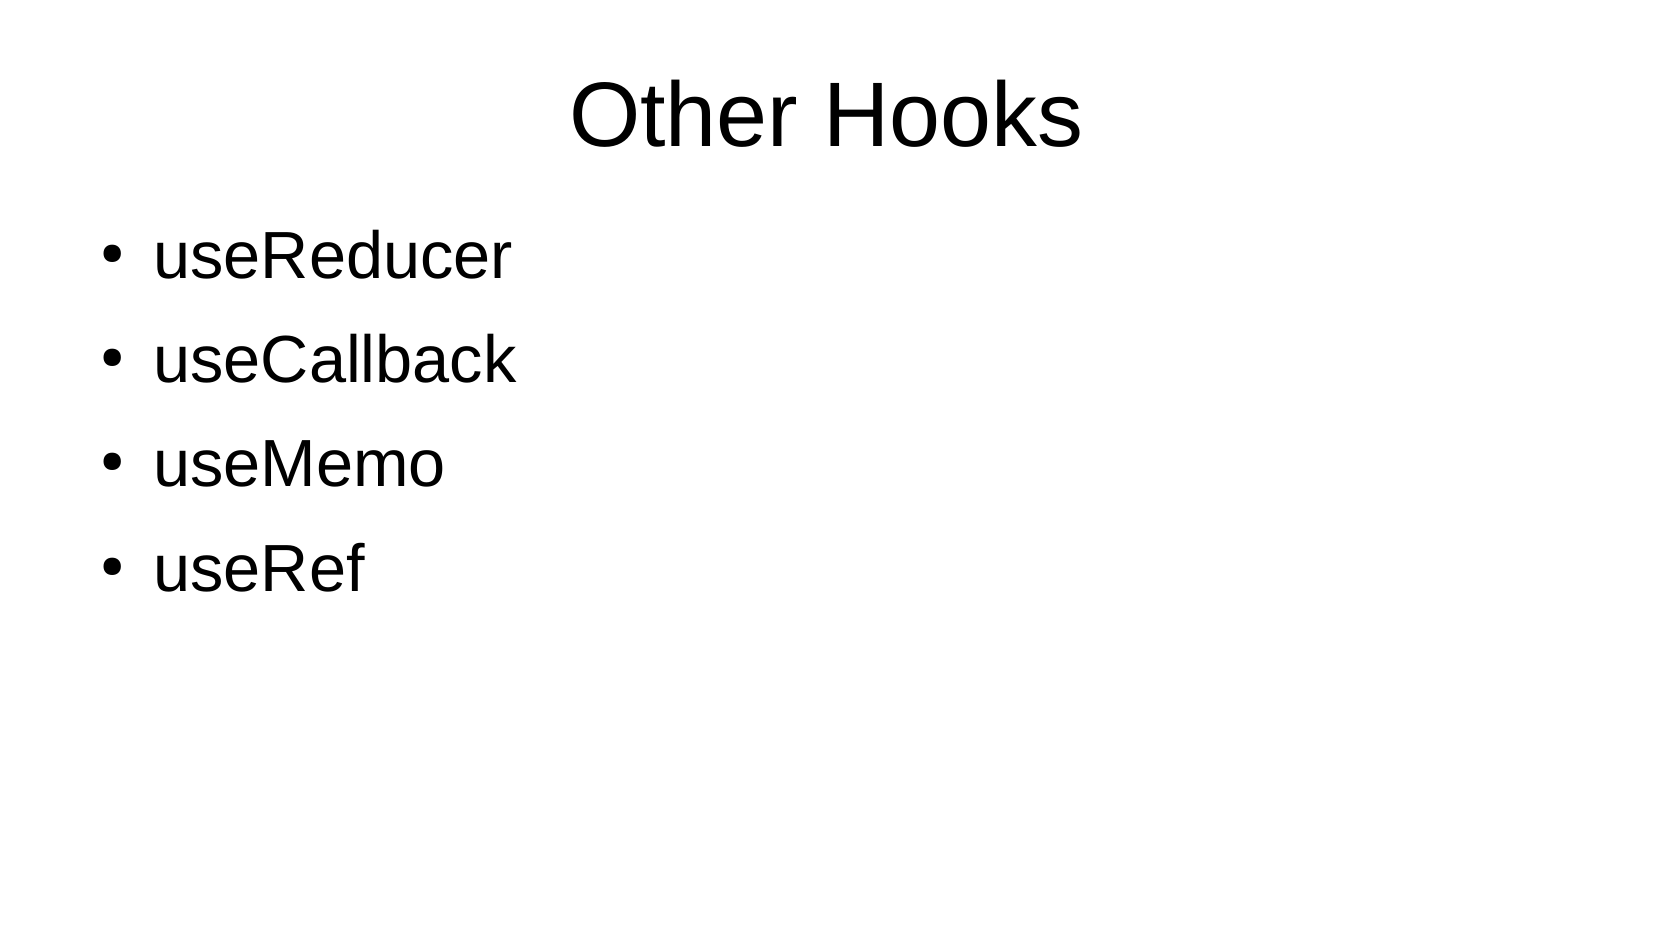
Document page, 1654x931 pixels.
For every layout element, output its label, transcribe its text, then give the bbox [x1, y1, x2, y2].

title Other Hooks [82, 37, 1571, 193]
list useReducer useCallback useMemo useRef [82, 217, 1571, 758]
